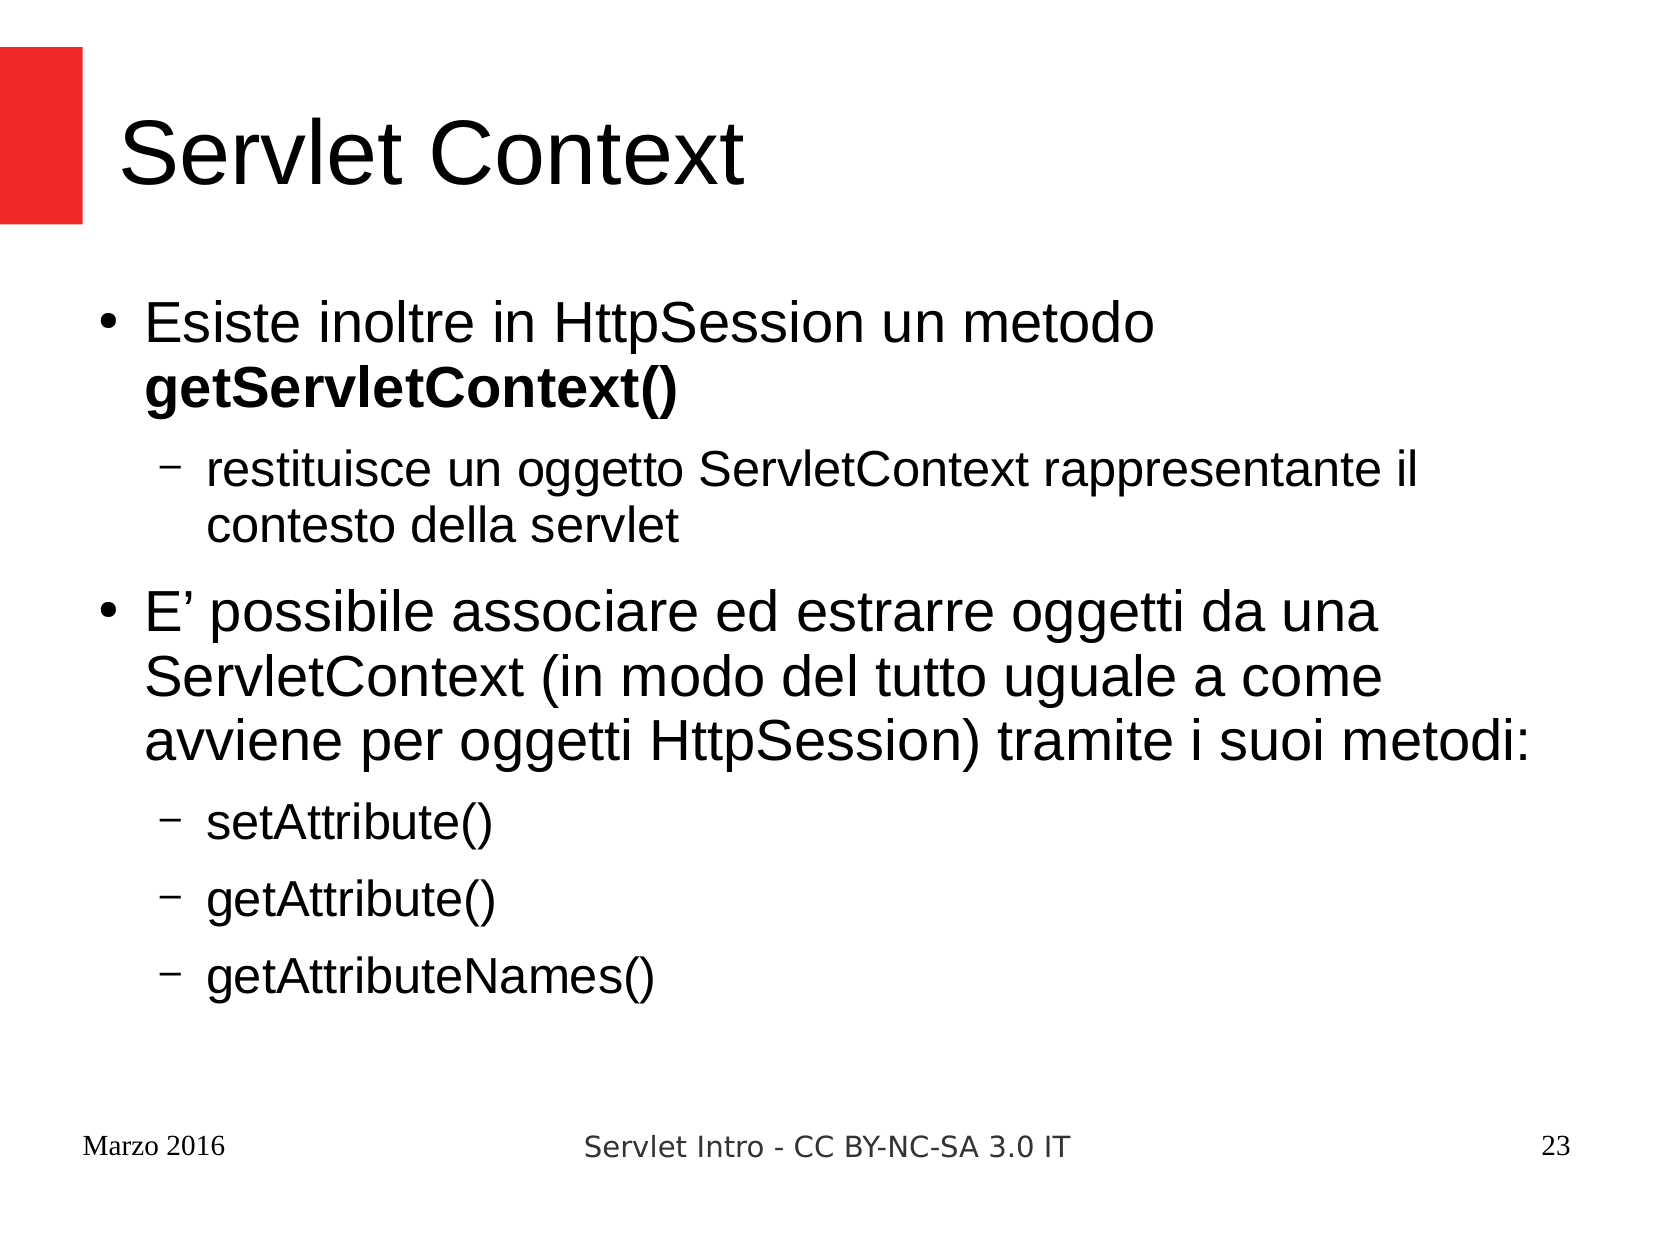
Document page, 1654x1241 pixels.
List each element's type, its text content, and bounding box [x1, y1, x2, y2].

list Esiste inoltre in HttpSession un metodo getServletContext() restituisce un oggetto ServletContext rappresentante il contesto della servlet E’ possibile associare ed estrarre oggetti da una ServletContext (in modo del tutto uguale a come avviene per oggetti HttpSession) tramite i suoi metodi: setAttribute() getAttribute() getAttributeNames() [82, 290, 1571, 1010]
title Servlet Context [118, 49, 1607, 257]
